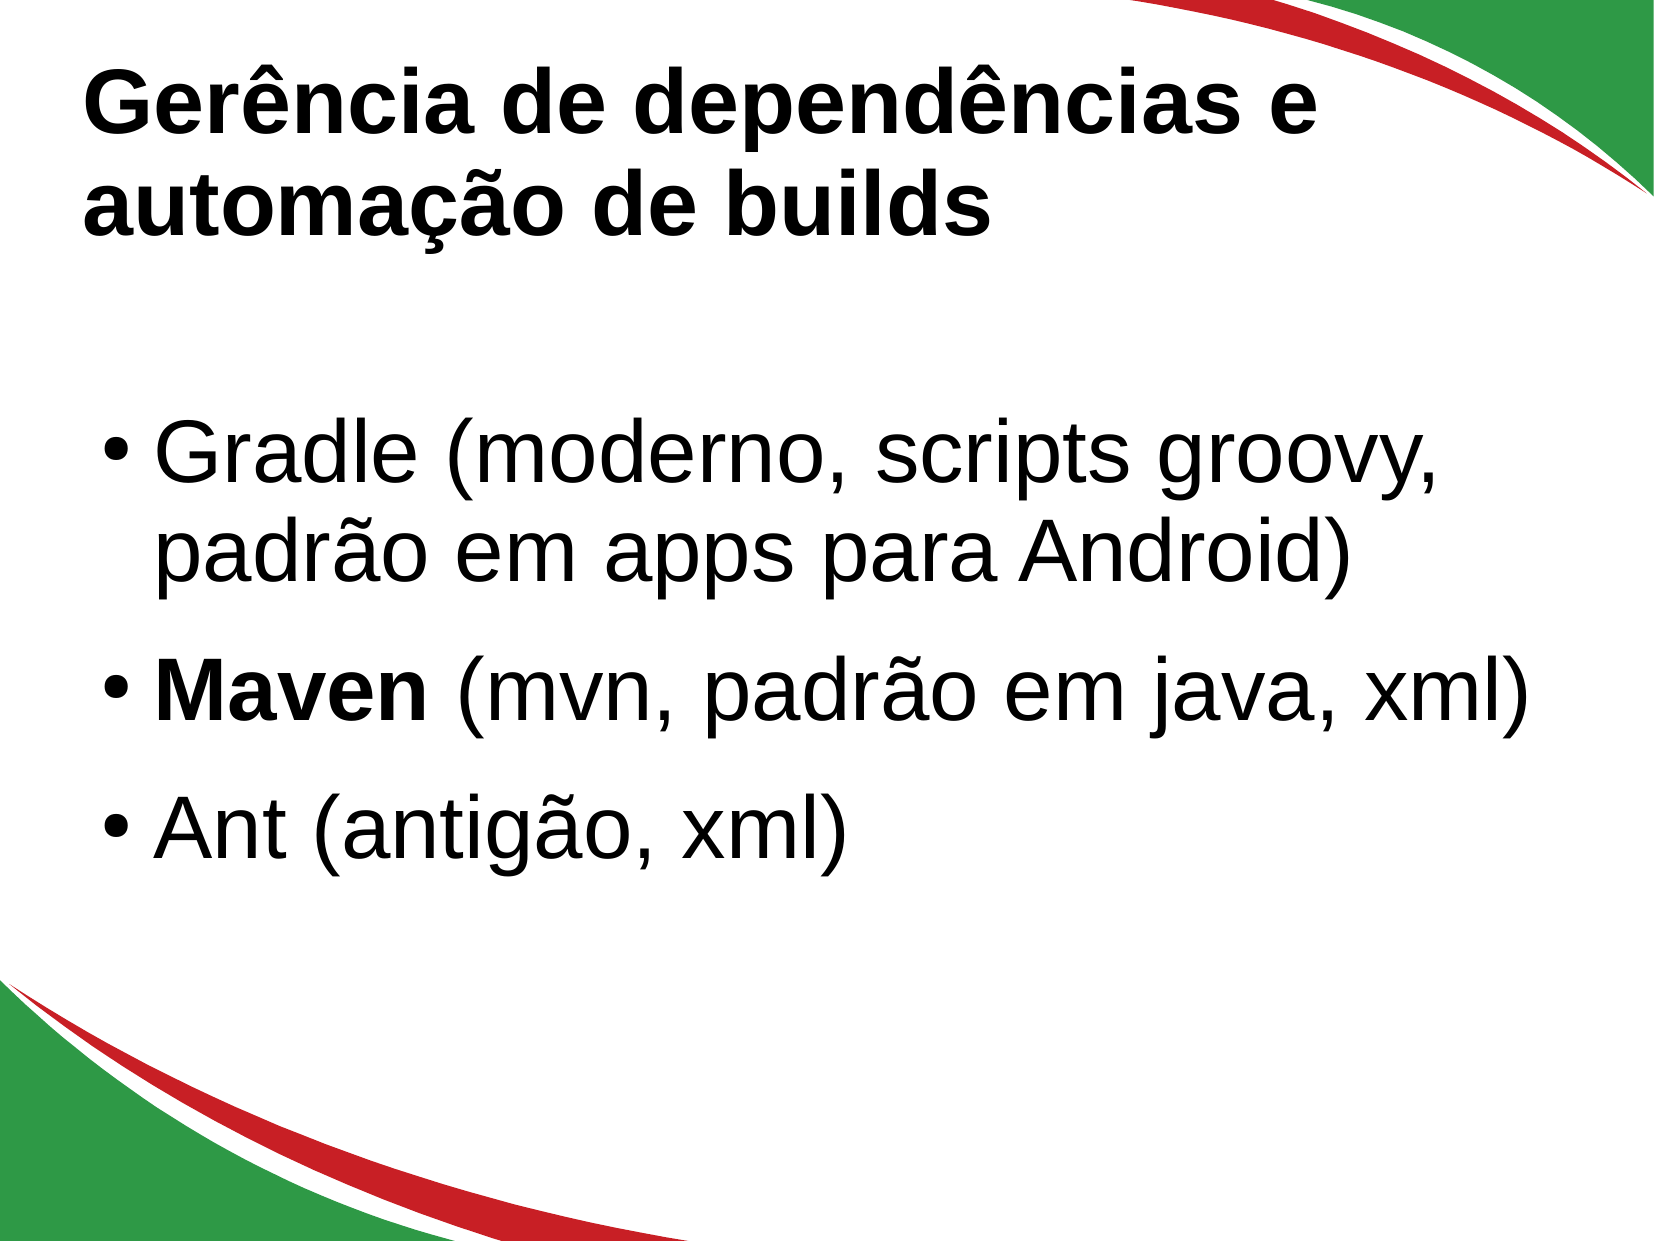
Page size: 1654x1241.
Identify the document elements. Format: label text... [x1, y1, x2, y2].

title Gerência de dependências e automação de builds [82, 49, 1571, 257]
list Gradle (moderno, scripts groovy, padrão em apps para Android) Maven (mvn, padrão em java, xml) Ant (antigão, xml) [82, 401, 1571, 1010]
